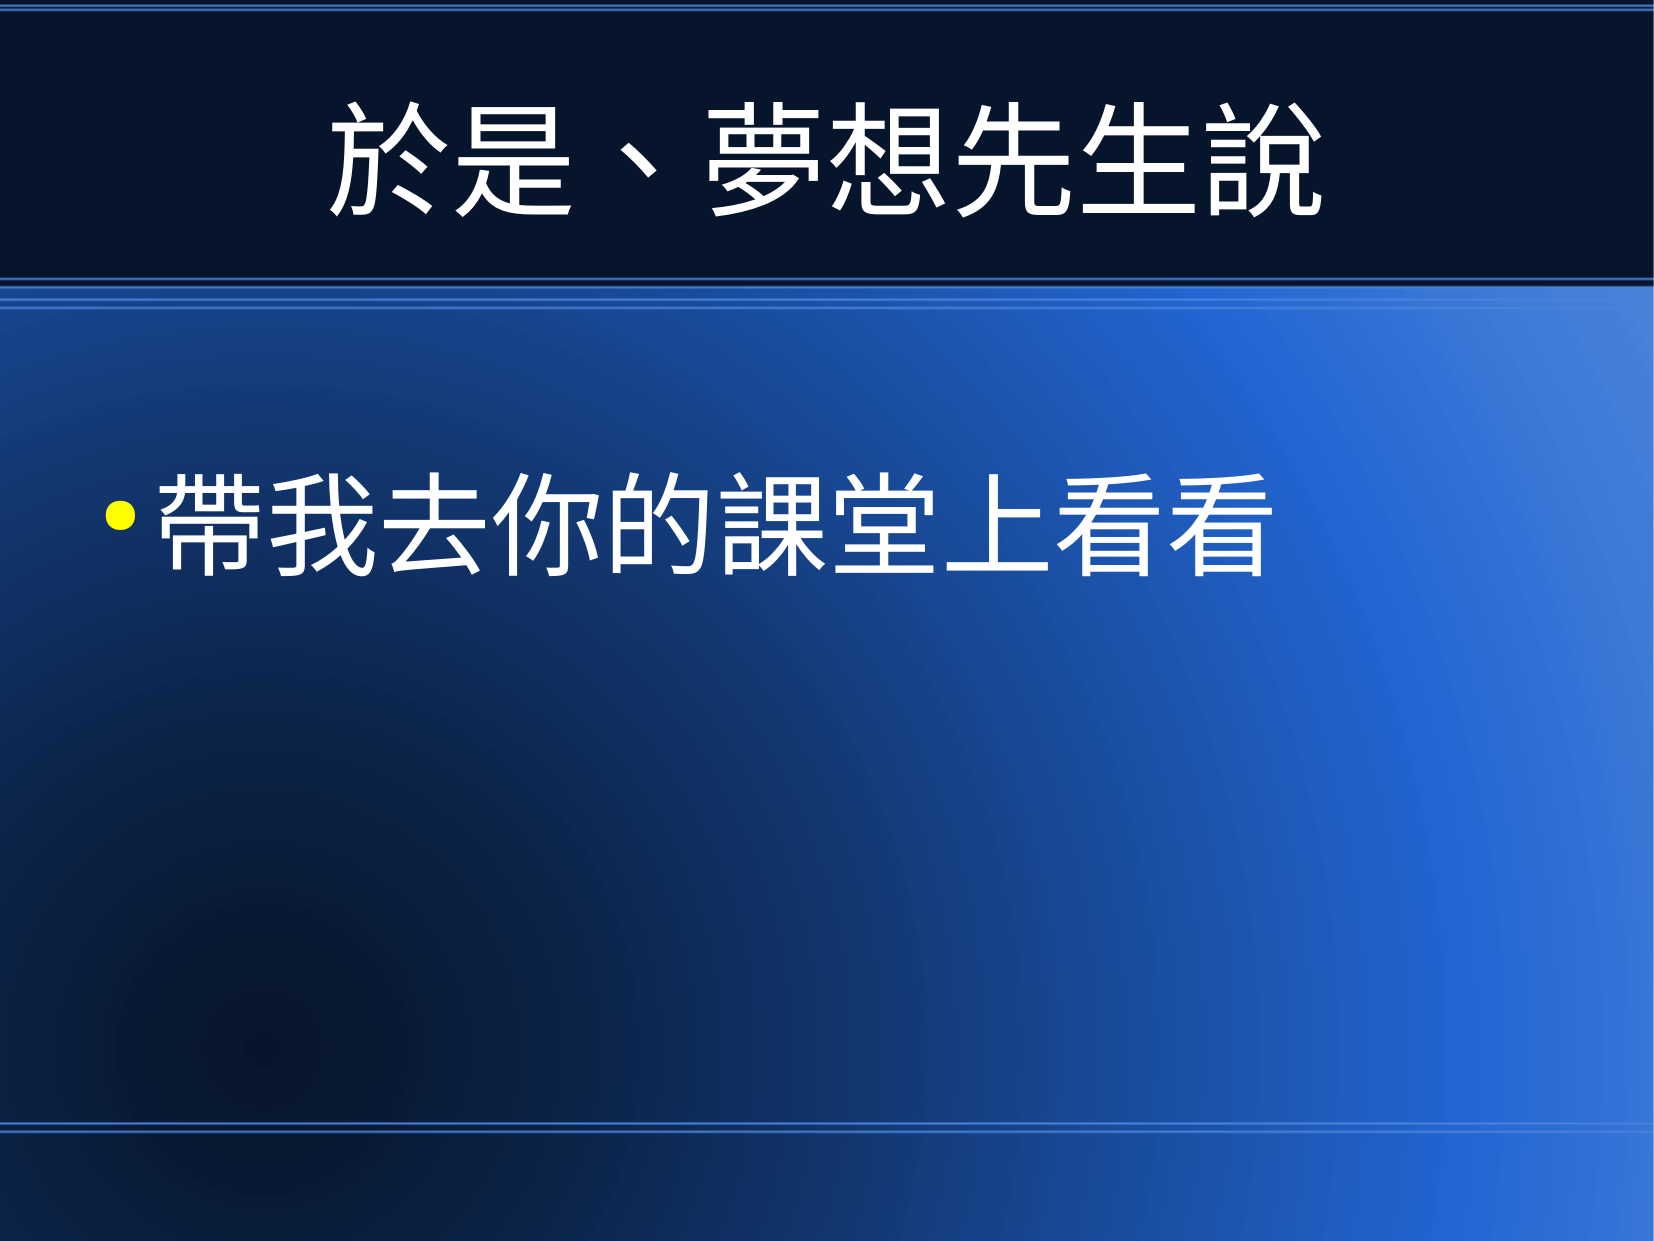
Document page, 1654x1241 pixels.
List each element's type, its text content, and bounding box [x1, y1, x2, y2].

list 帶我去你的課堂上看看 [82, 355, 1571, 1241]
title 於是、夢想先生說 [82, 49, 1571, 257]
picture [0, 0, 1654, 1241]
